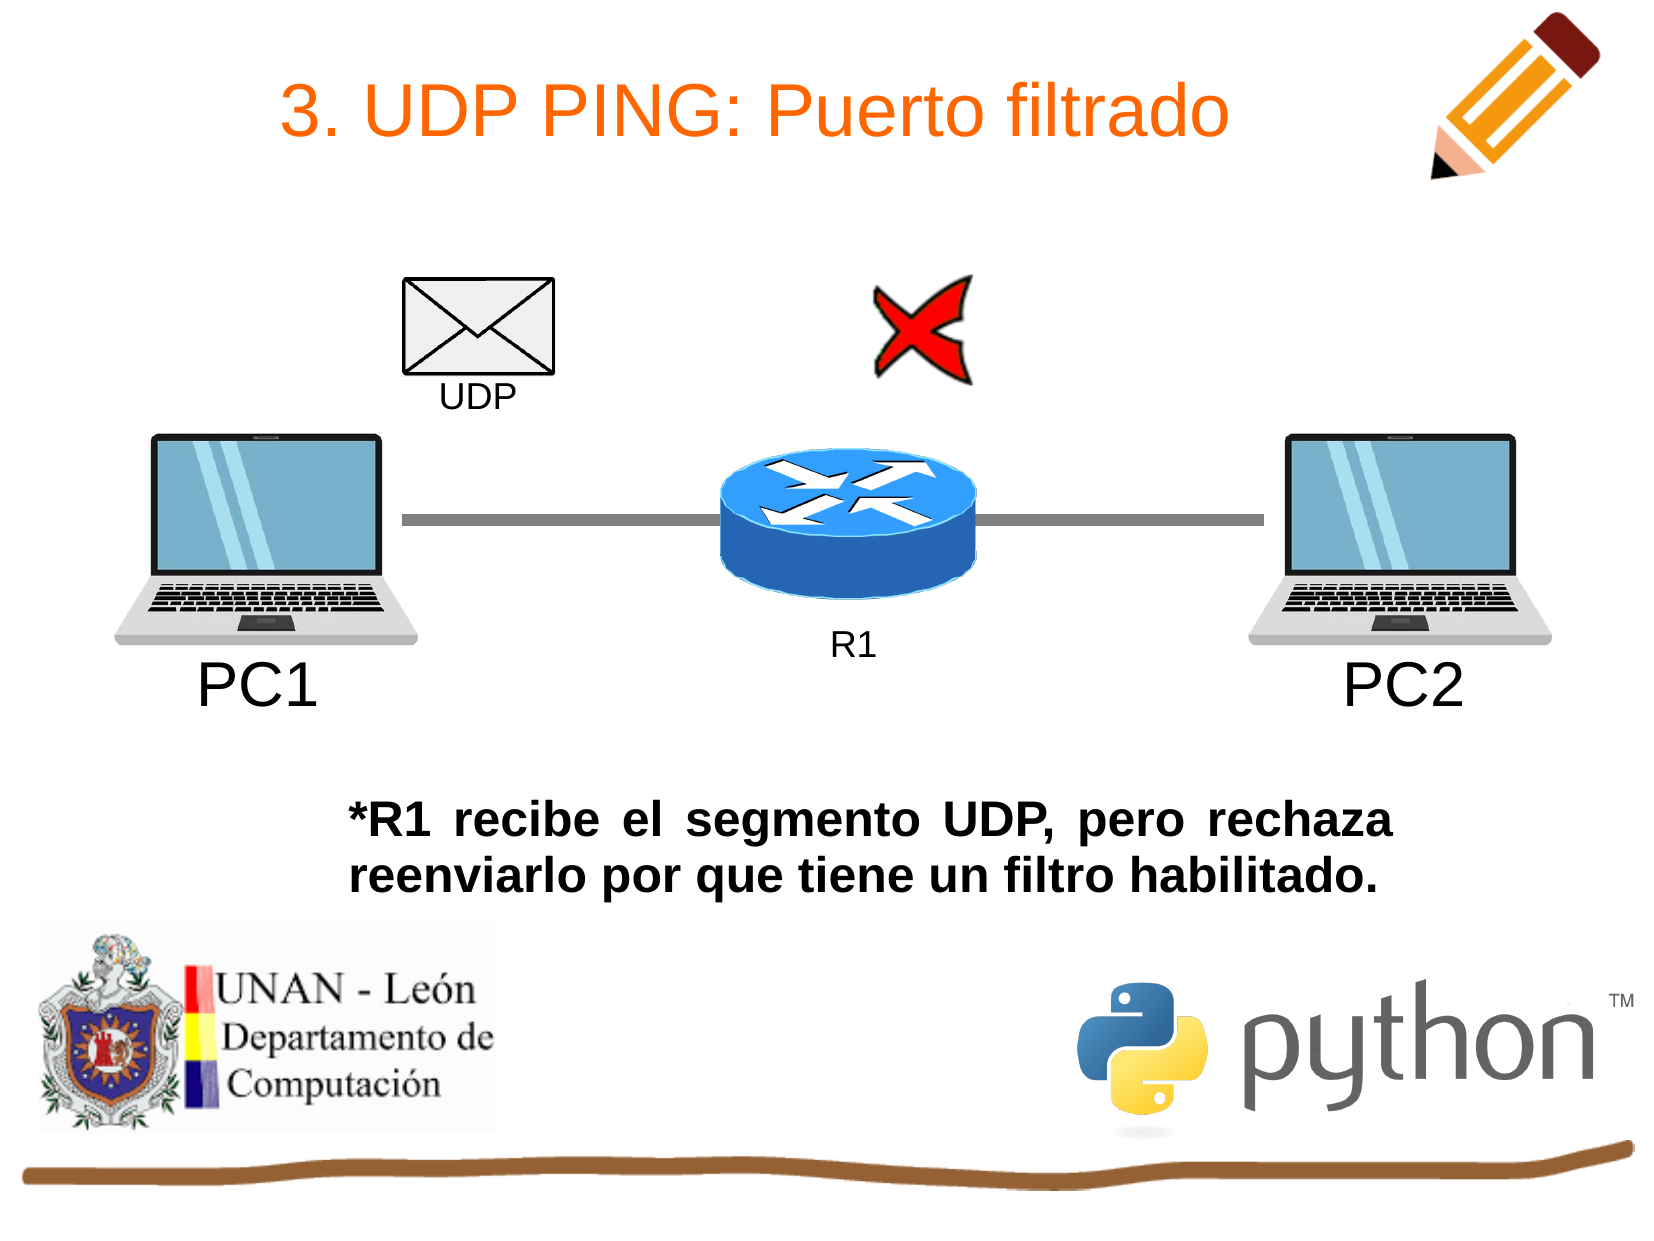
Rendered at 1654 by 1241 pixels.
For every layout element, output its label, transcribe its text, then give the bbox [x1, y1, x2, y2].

list PC1 [129, 649, 355, 721]
picture [720, 448, 978, 601]
picture [22, 970, 1647, 1191]
picture [401, 277, 556, 377]
title 3. UDP PING: Puerto filtrado [82, 49, 1430, 172]
picture [862, 271, 981, 390]
picture [1430, 12, 1601, 181]
list PC2 [1275, 649, 1501, 721]
text_box R1 [814, 616, 893, 674]
list *R1 recibe el segmento UDP, pero rechaza reenviarlo por que tiene un filtro habilitado. [295, 791, 1394, 922]
text_box UDP [423, 368, 538, 426]
picture [1240, 425, 1556, 650]
picture [38, 921, 497, 1134]
picture [106, 425, 422, 650]
